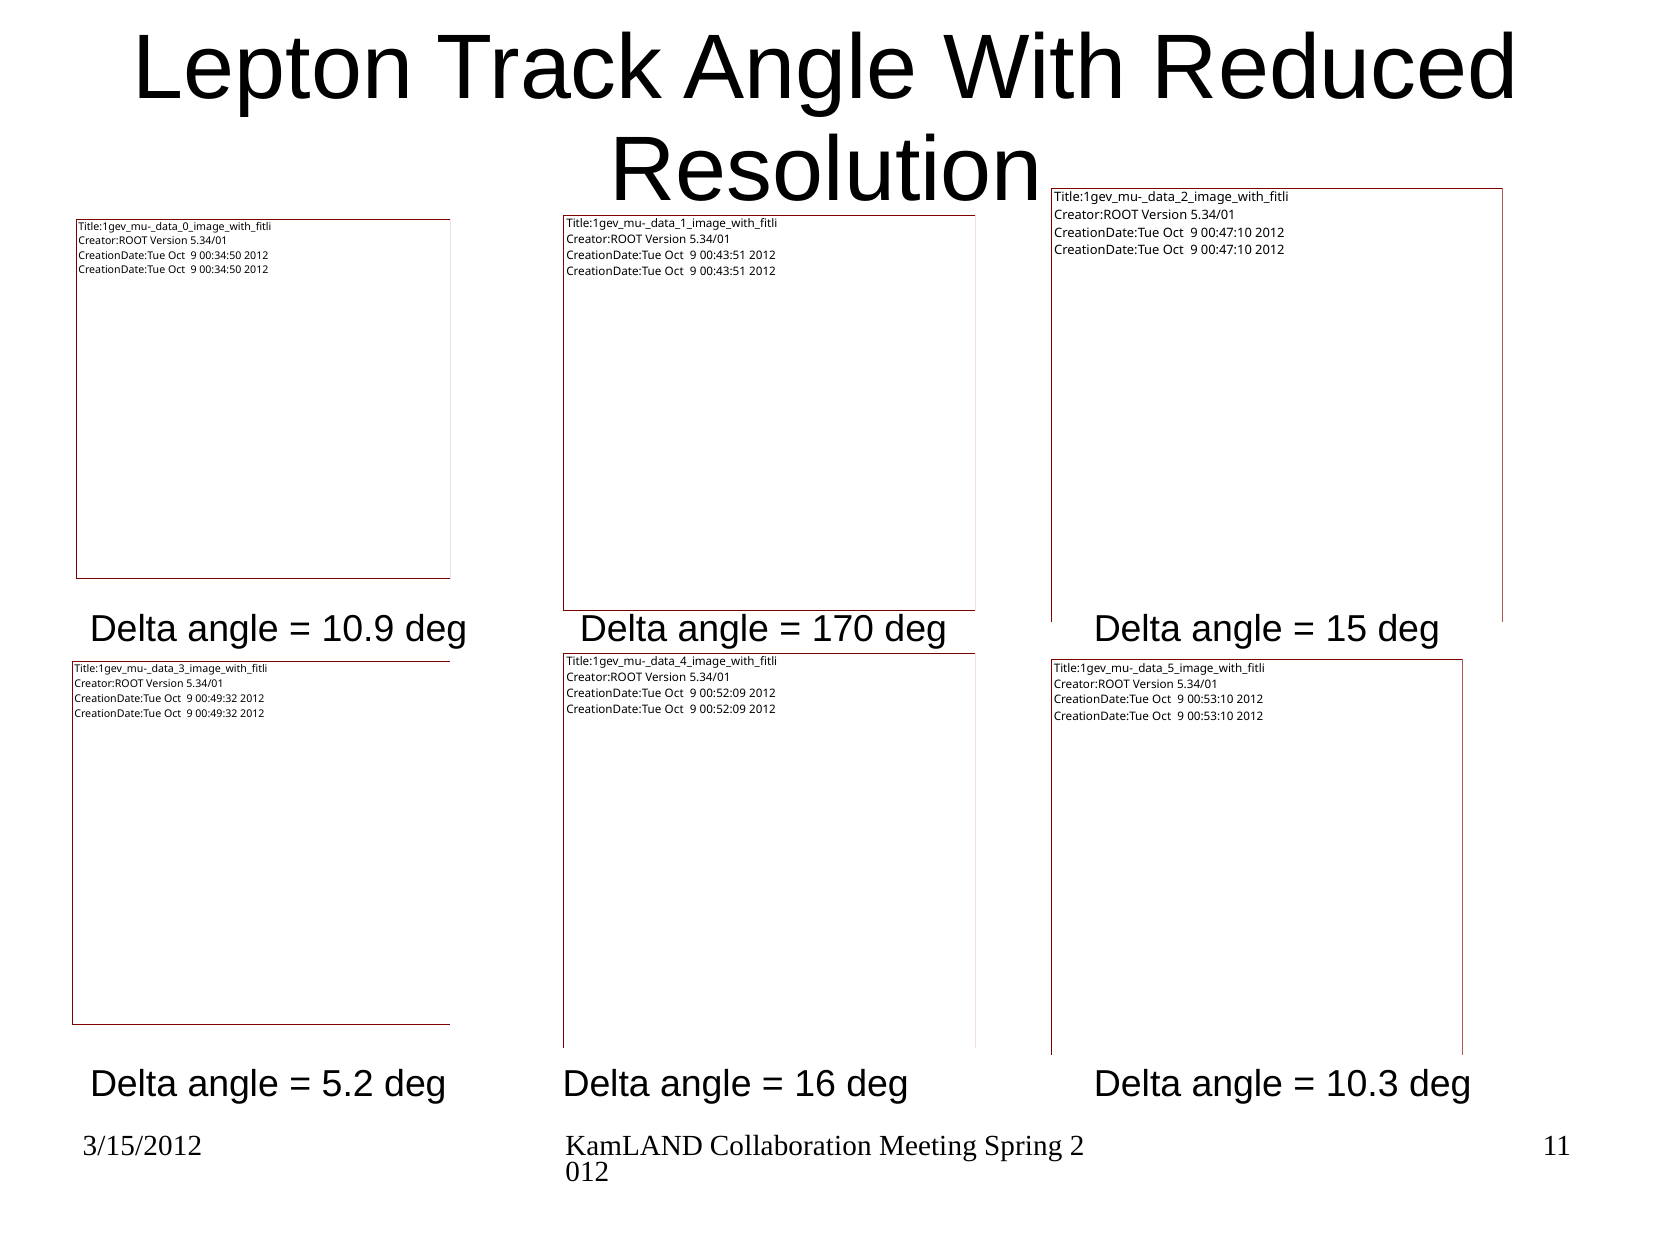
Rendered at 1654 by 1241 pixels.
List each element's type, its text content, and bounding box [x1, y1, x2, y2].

text_box Delta angle = 10.3 deg [1079, 1054, 1492, 1112]
picture [75, 218, 451, 579]
title Lepton Track Angle With Reduced Resolution [82, 13, 1571, 222]
picture [1050, 658, 1463, 1055]
text_box Delta angle = 16 deg [547, 1054, 961, 1112]
text_box Delta angle = 5.2 deg [75, 1054, 488, 1112]
picture [562, 214, 976, 611]
picture [71, 660, 451, 1025]
text_box Delta angle = 10.9 deg [75, 600, 488, 657]
text_box Delta angle = 170 deg [565, 600, 978, 657]
picture [1050, 187, 1503, 622]
picture [562, 651, 976, 1048]
text_box Delta angle = 15 deg [1079, 600, 1492, 657]
